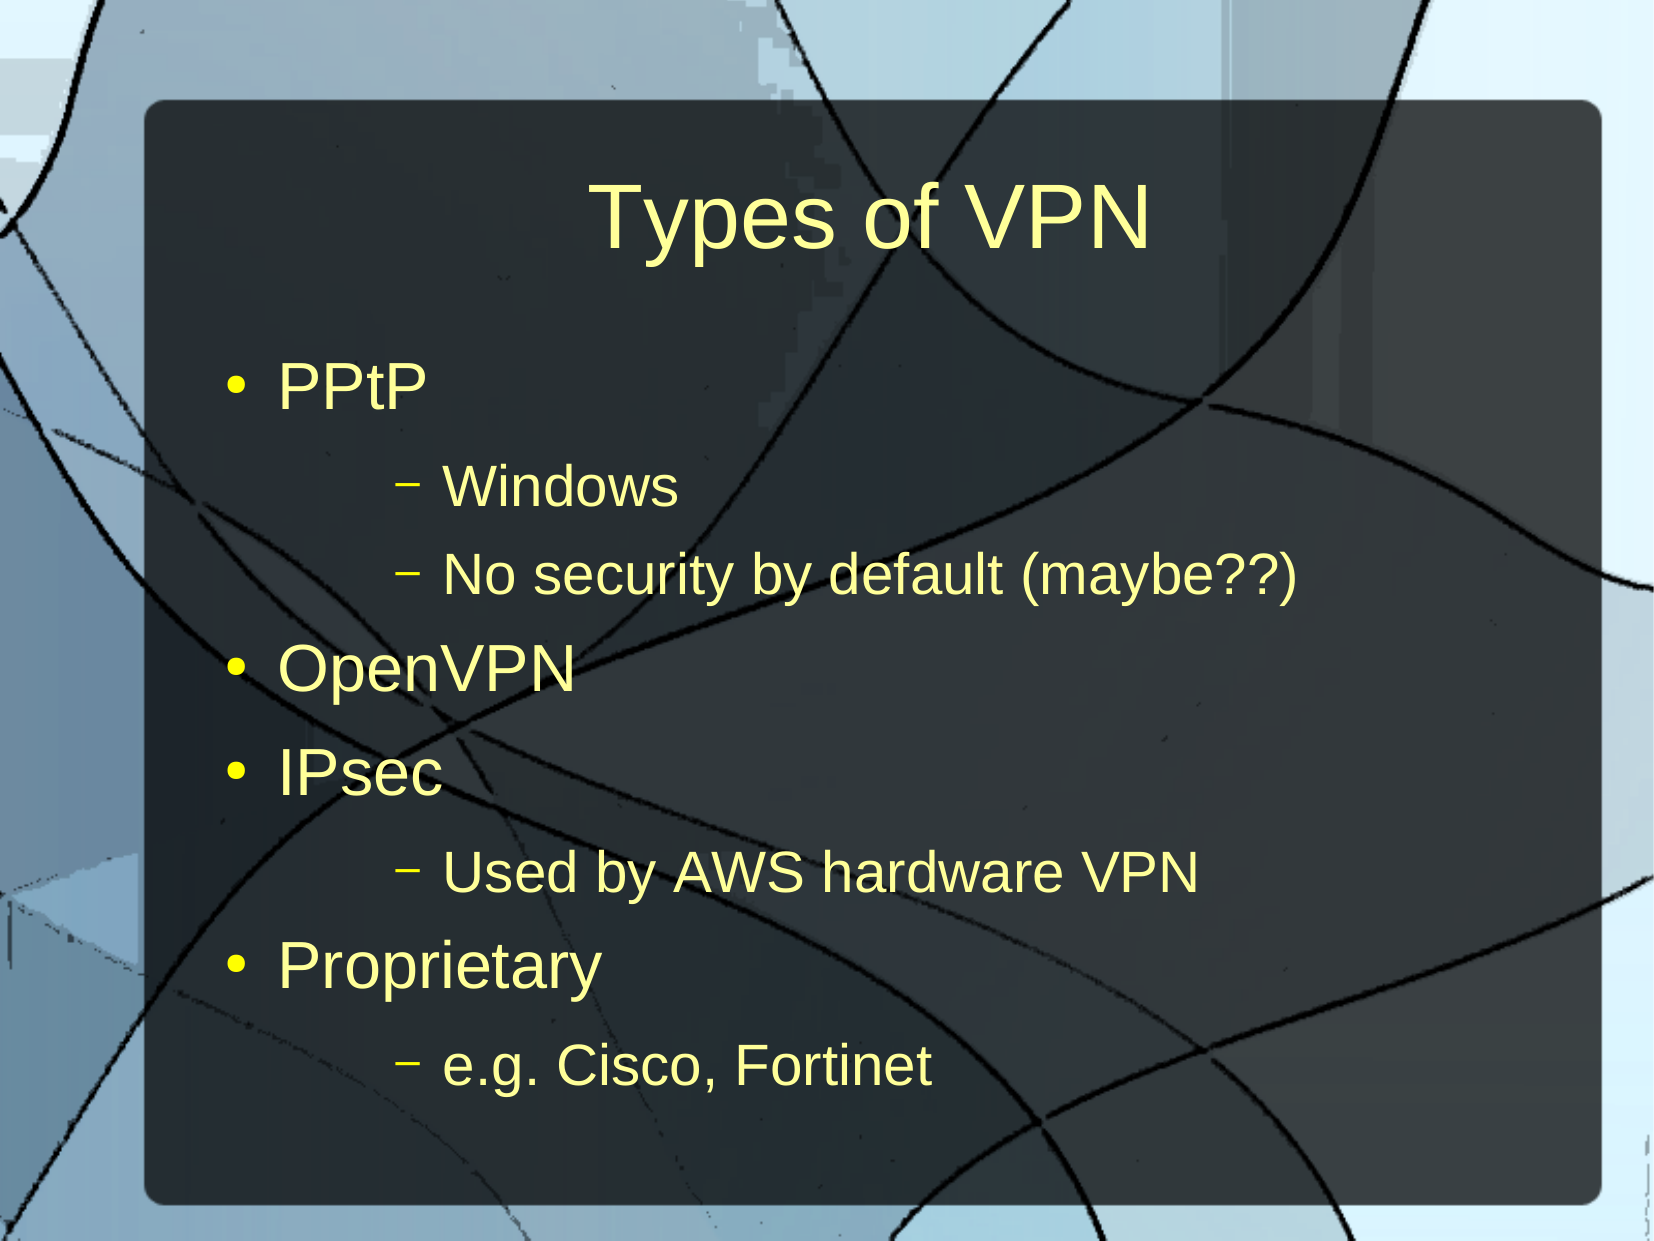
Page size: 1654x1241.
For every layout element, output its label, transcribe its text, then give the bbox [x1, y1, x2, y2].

list PPtP Windows No security by default (maybe??) OpenVPN IPsec Used by AWS hardware VPN Proprietary e.g. Cisco, Fortinet [206, 349, 1571, 1098]
picture [0, 0, 1654, 1241]
title Types of VPN [159, 108, 1583, 325]
